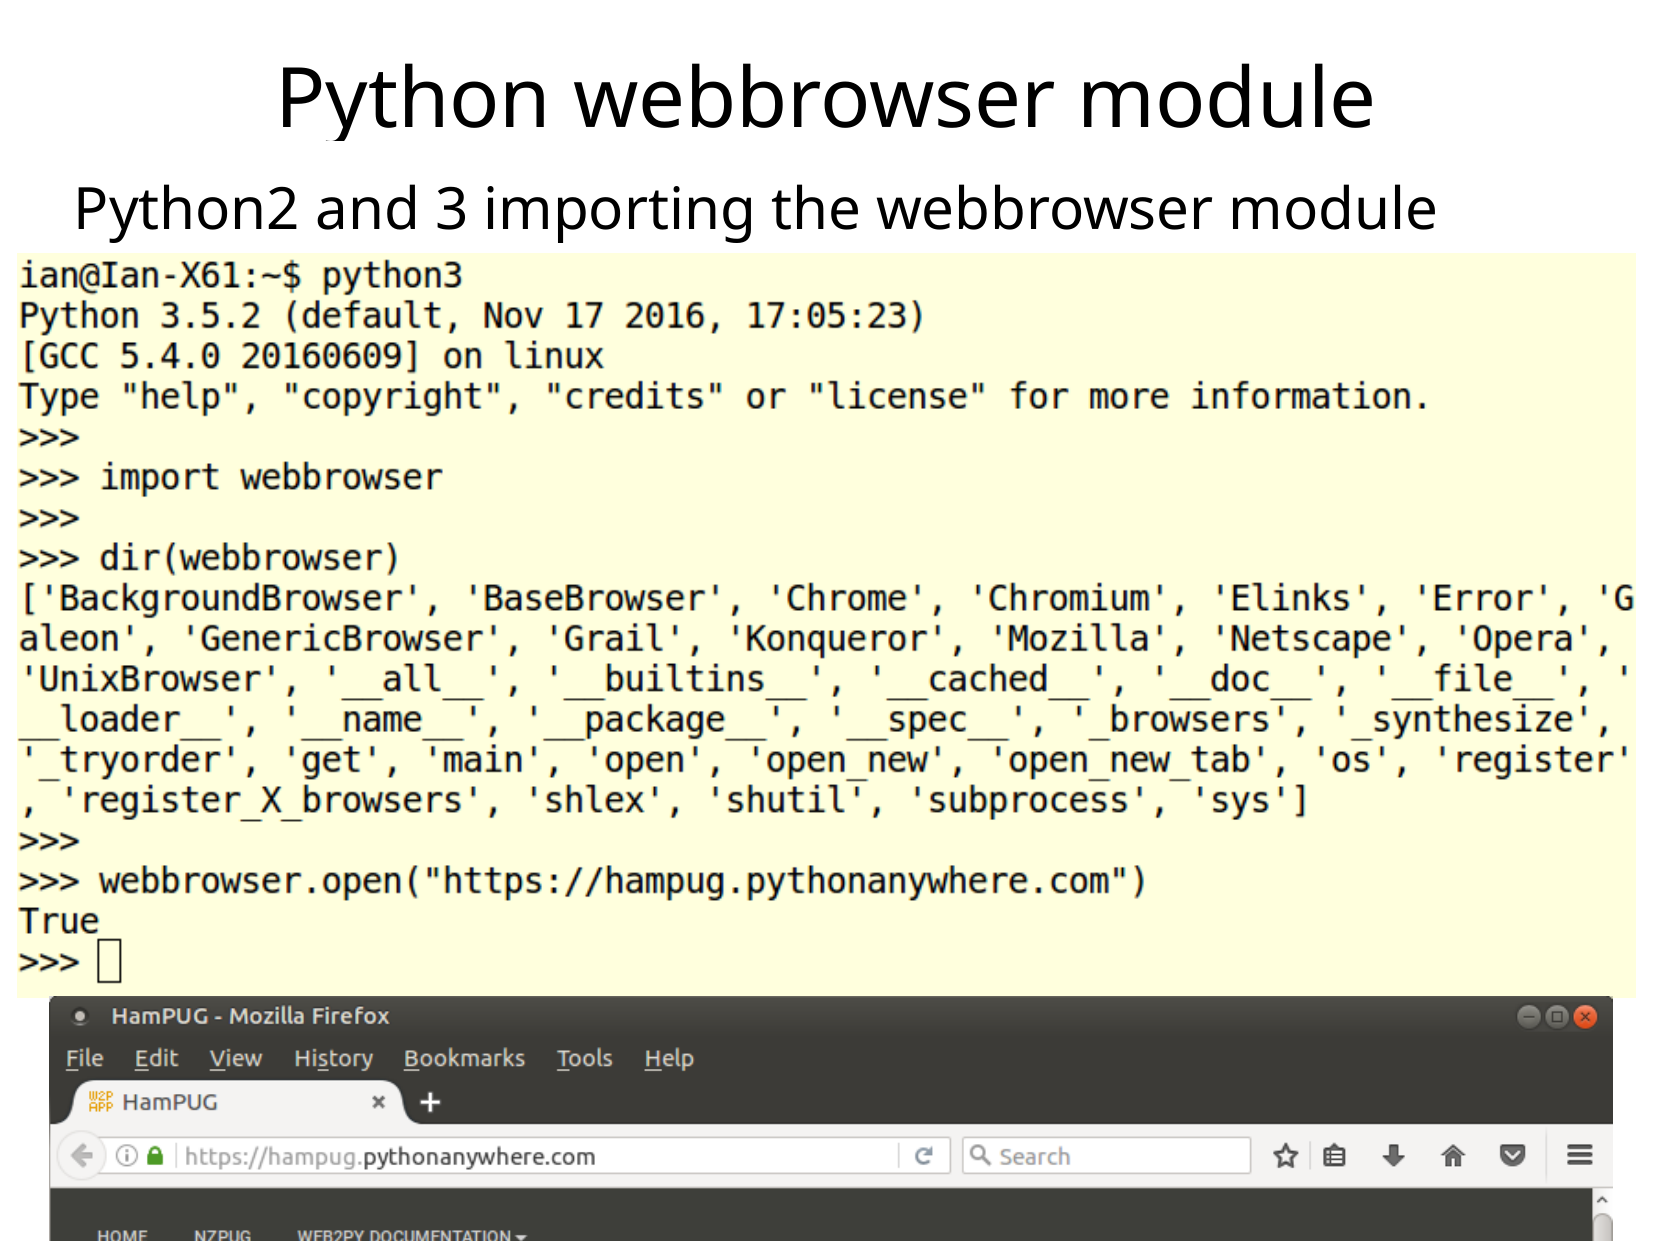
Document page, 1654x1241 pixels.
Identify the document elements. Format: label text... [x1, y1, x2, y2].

text_box Python2 and 3 importing the webbrowser module [59, 141, 1571, 253]
picture [17, 253, 1636, 1241]
title Python webbrowser module [82, 49, 1571, 141]
